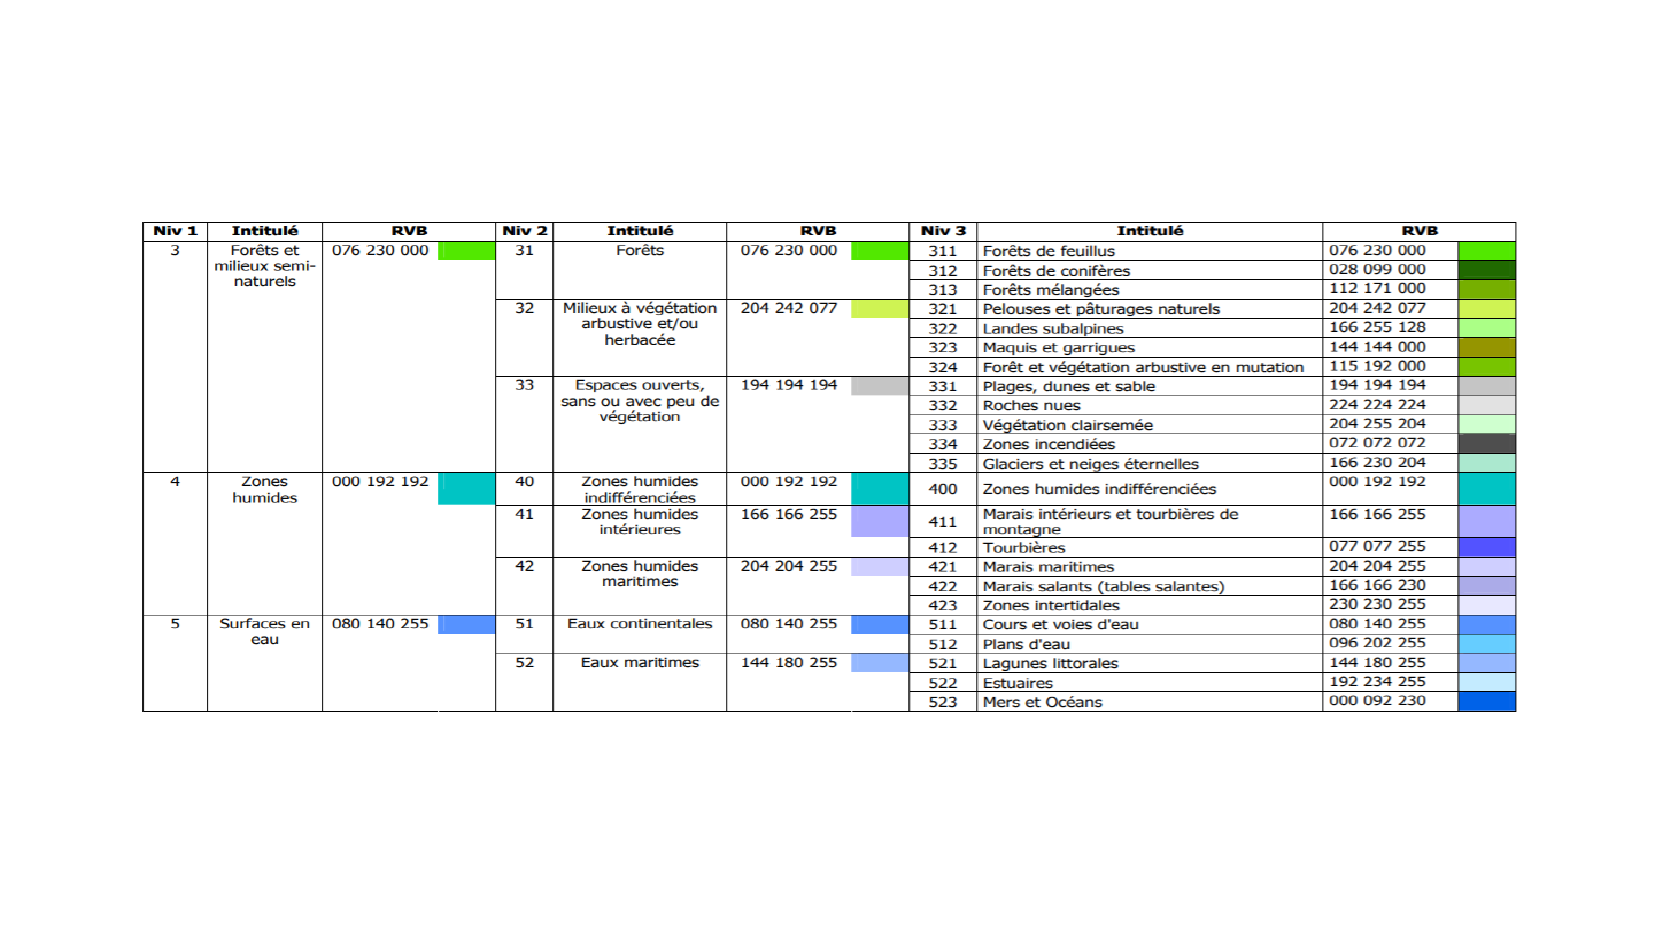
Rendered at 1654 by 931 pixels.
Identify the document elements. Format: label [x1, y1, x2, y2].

picture [136, 214, 1528, 722]
